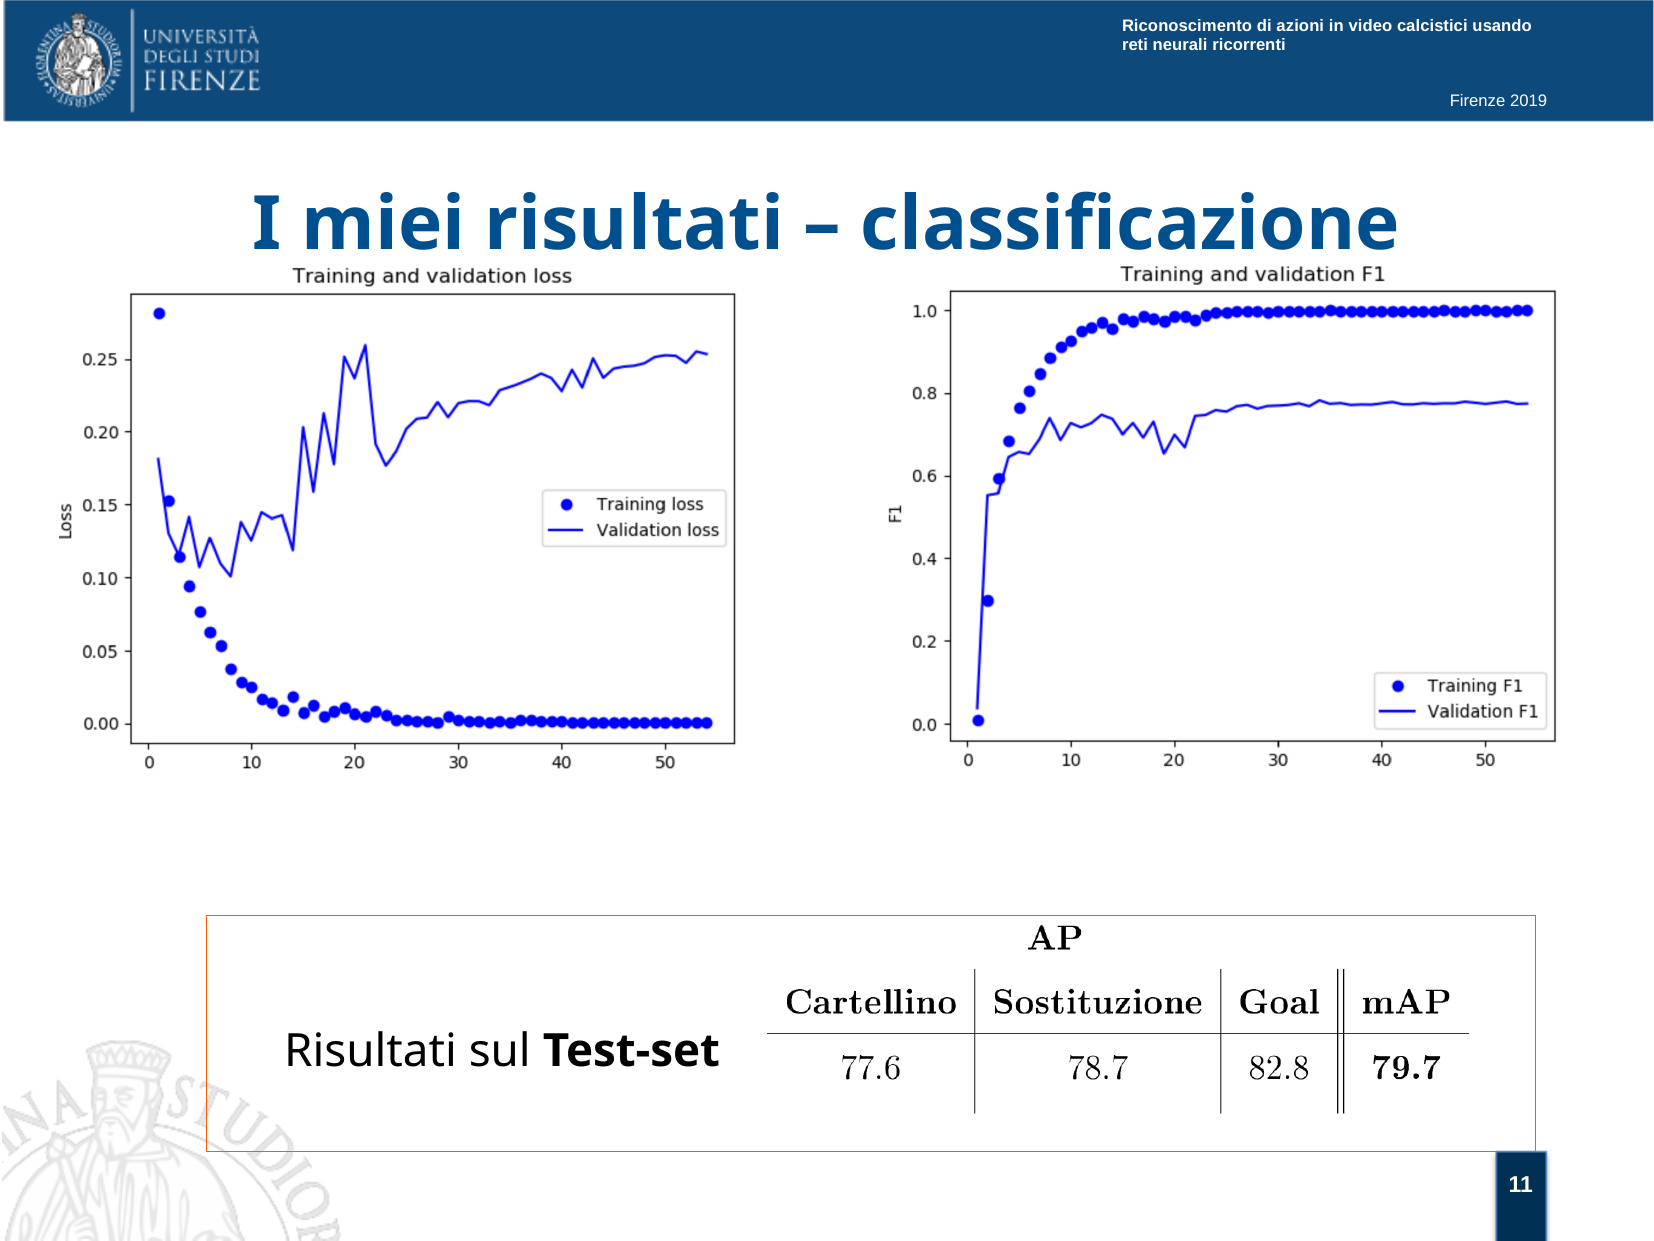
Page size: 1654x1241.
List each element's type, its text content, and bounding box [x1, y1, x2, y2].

text_box [206, 915, 1536, 1152]
picture [2, 250, 1654, 1241]
text_box I miei risultati – classificazione [0, 118, 1654, 250]
text_box 11 [1505, 1160, 1536, 1208]
picture [2, 0, 1654, 118]
text_box Riconoscimento di azioni in video calcistici usando reti neurali ricorrenti Firenze 2019 [1122, 16, 1548, 111]
